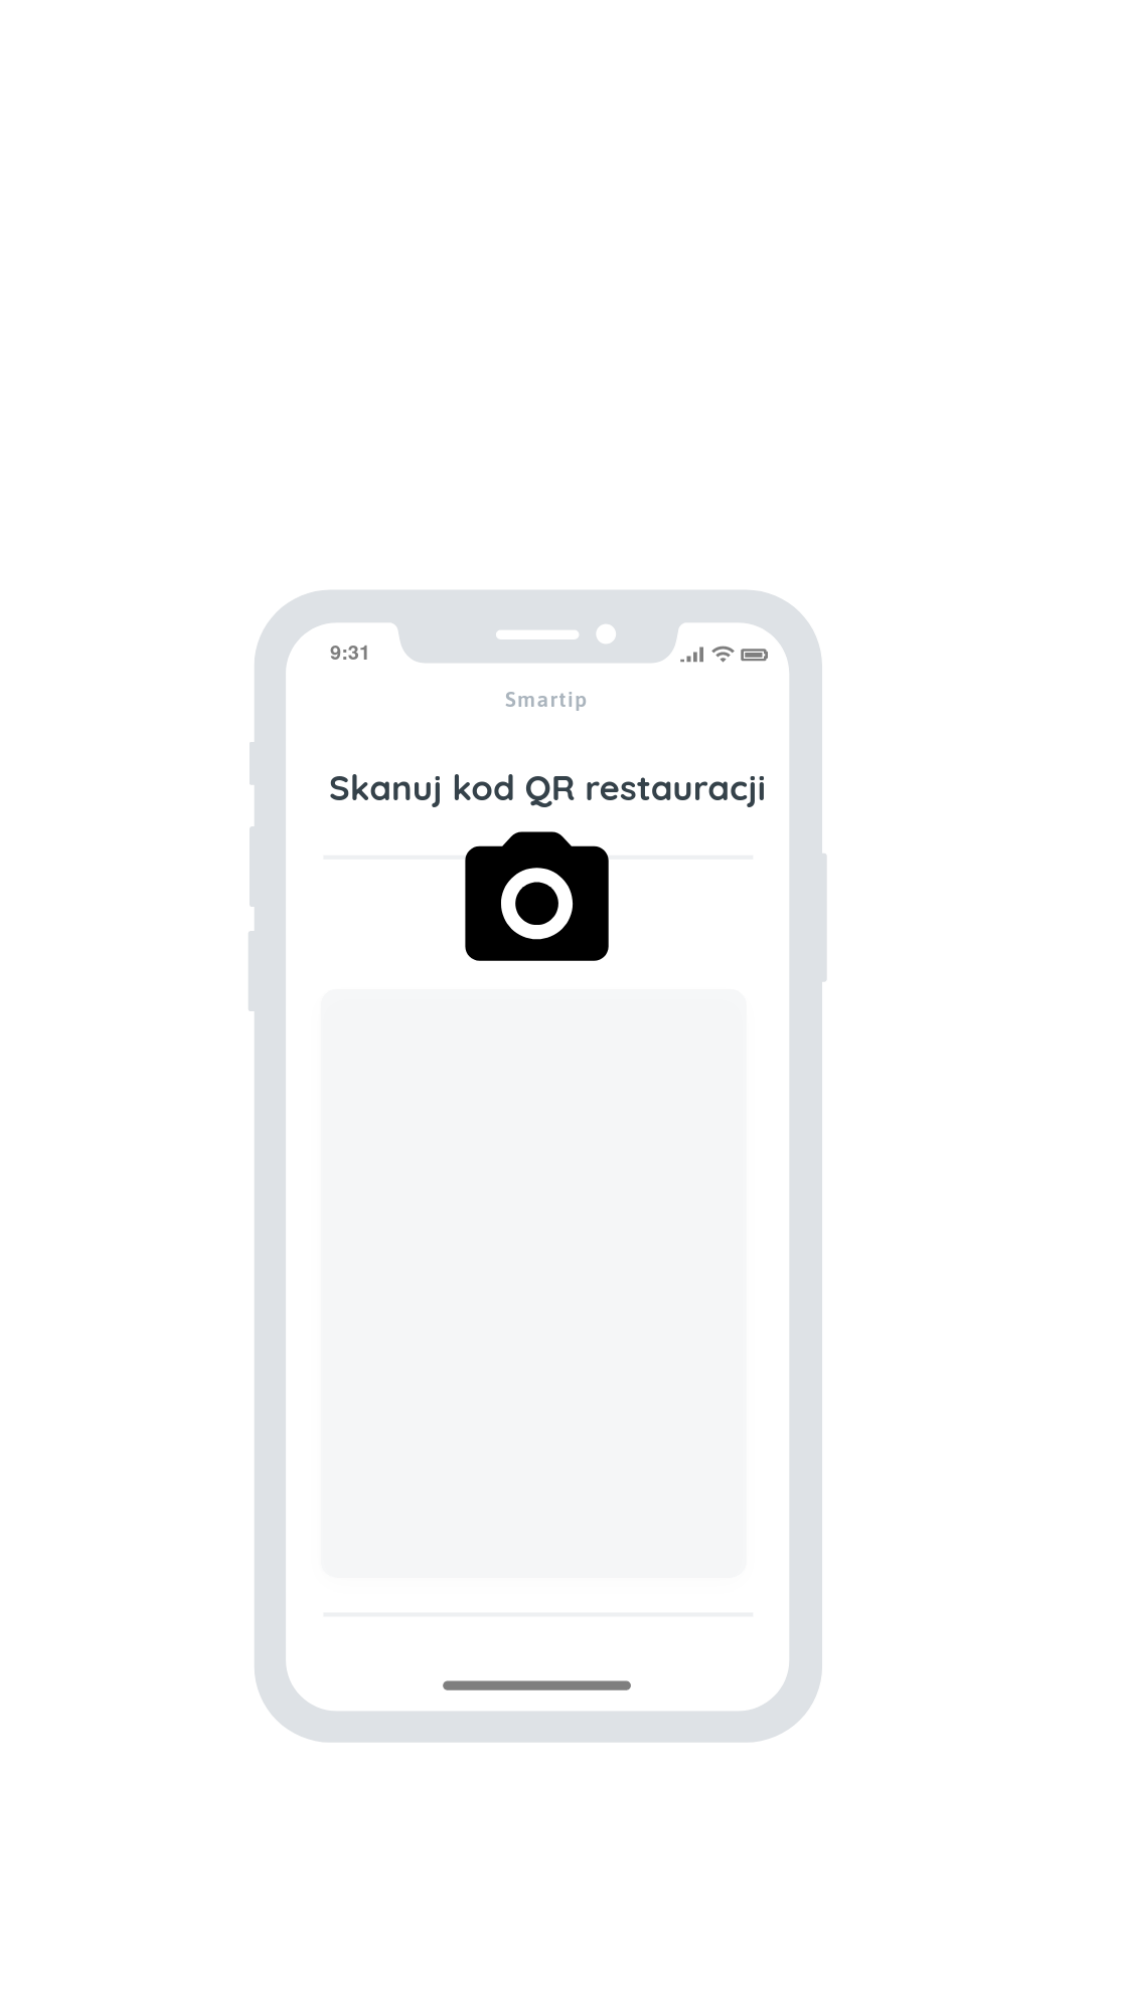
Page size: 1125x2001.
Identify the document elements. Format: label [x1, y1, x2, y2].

picture [175, 532, 950, 1802]
